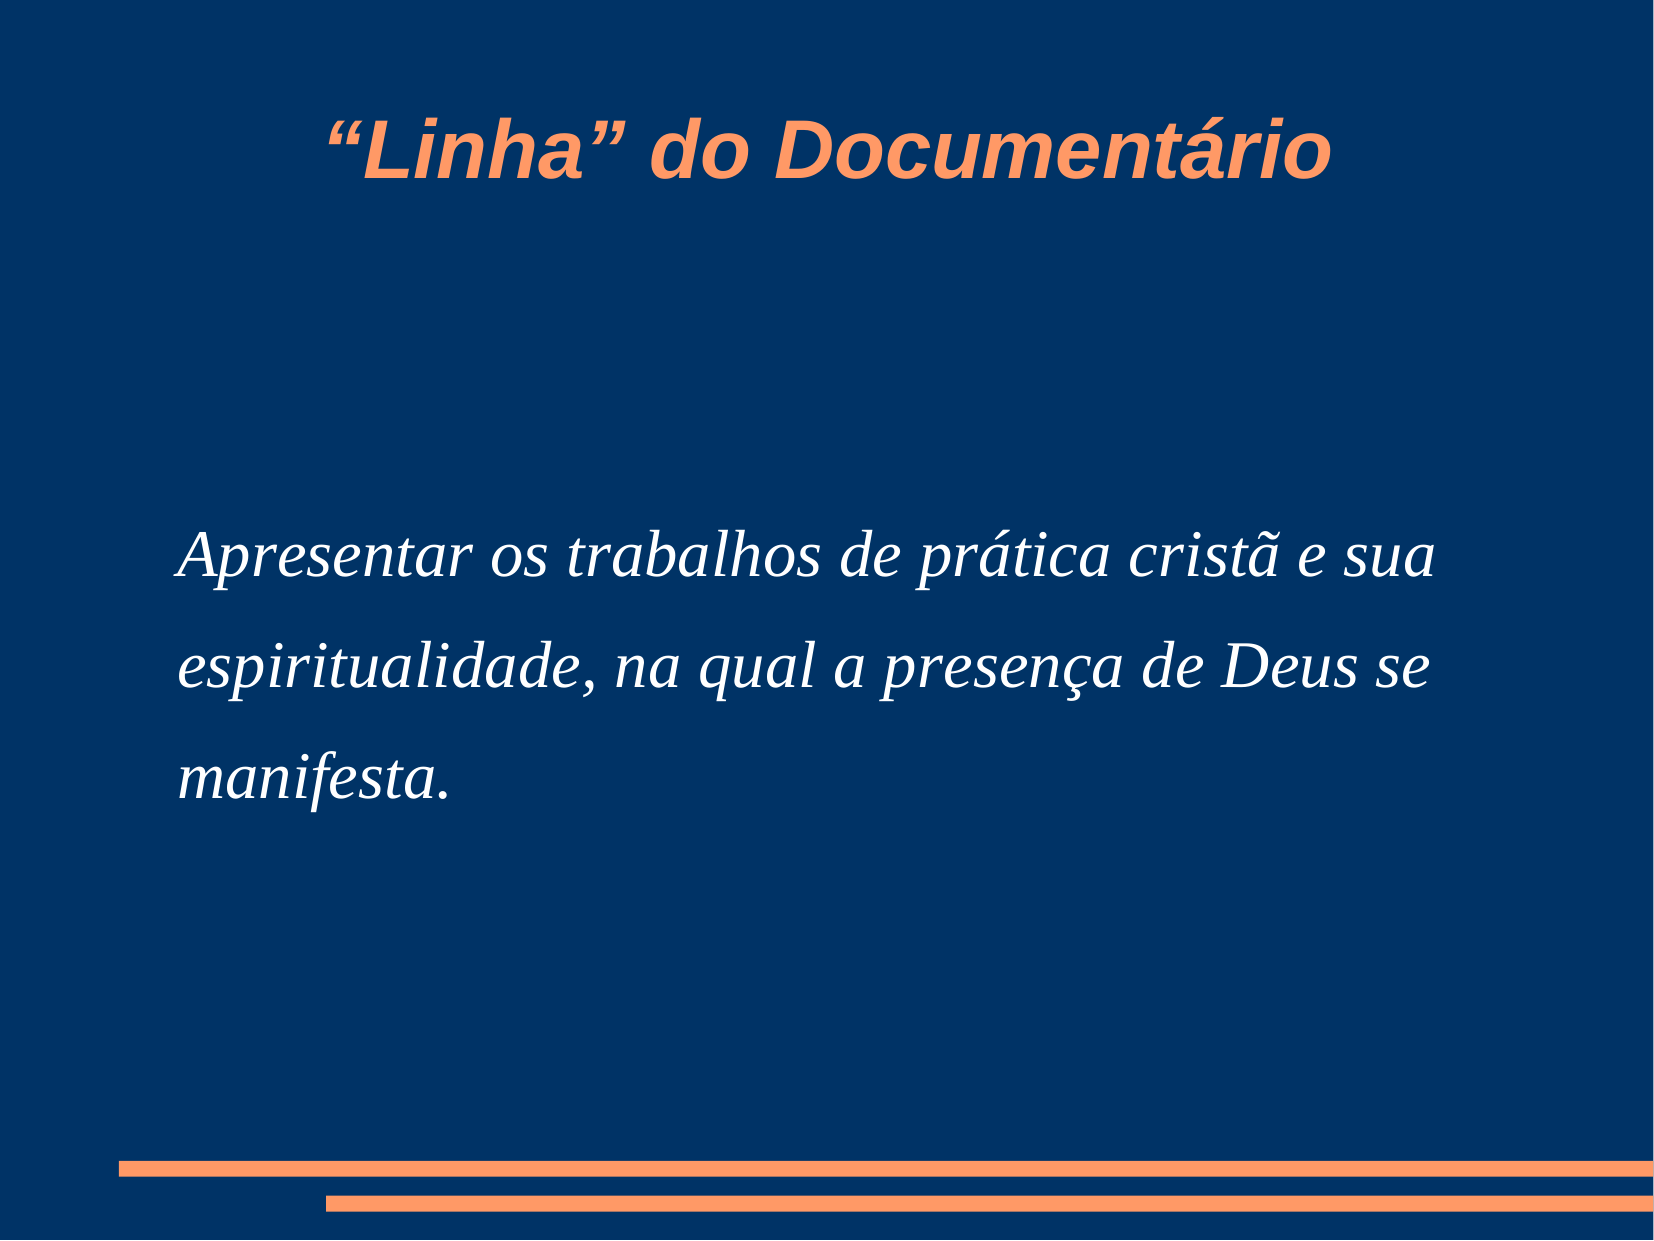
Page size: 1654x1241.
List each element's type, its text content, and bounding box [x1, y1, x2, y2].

title “Linha” do Documentário [121, 46, 1534, 254]
text_box Apresentar os trabalhos de prática cristã e sua espiritualidade, na qual a presença de Deus se manifesta. [177, 479, 1502, 1004]
